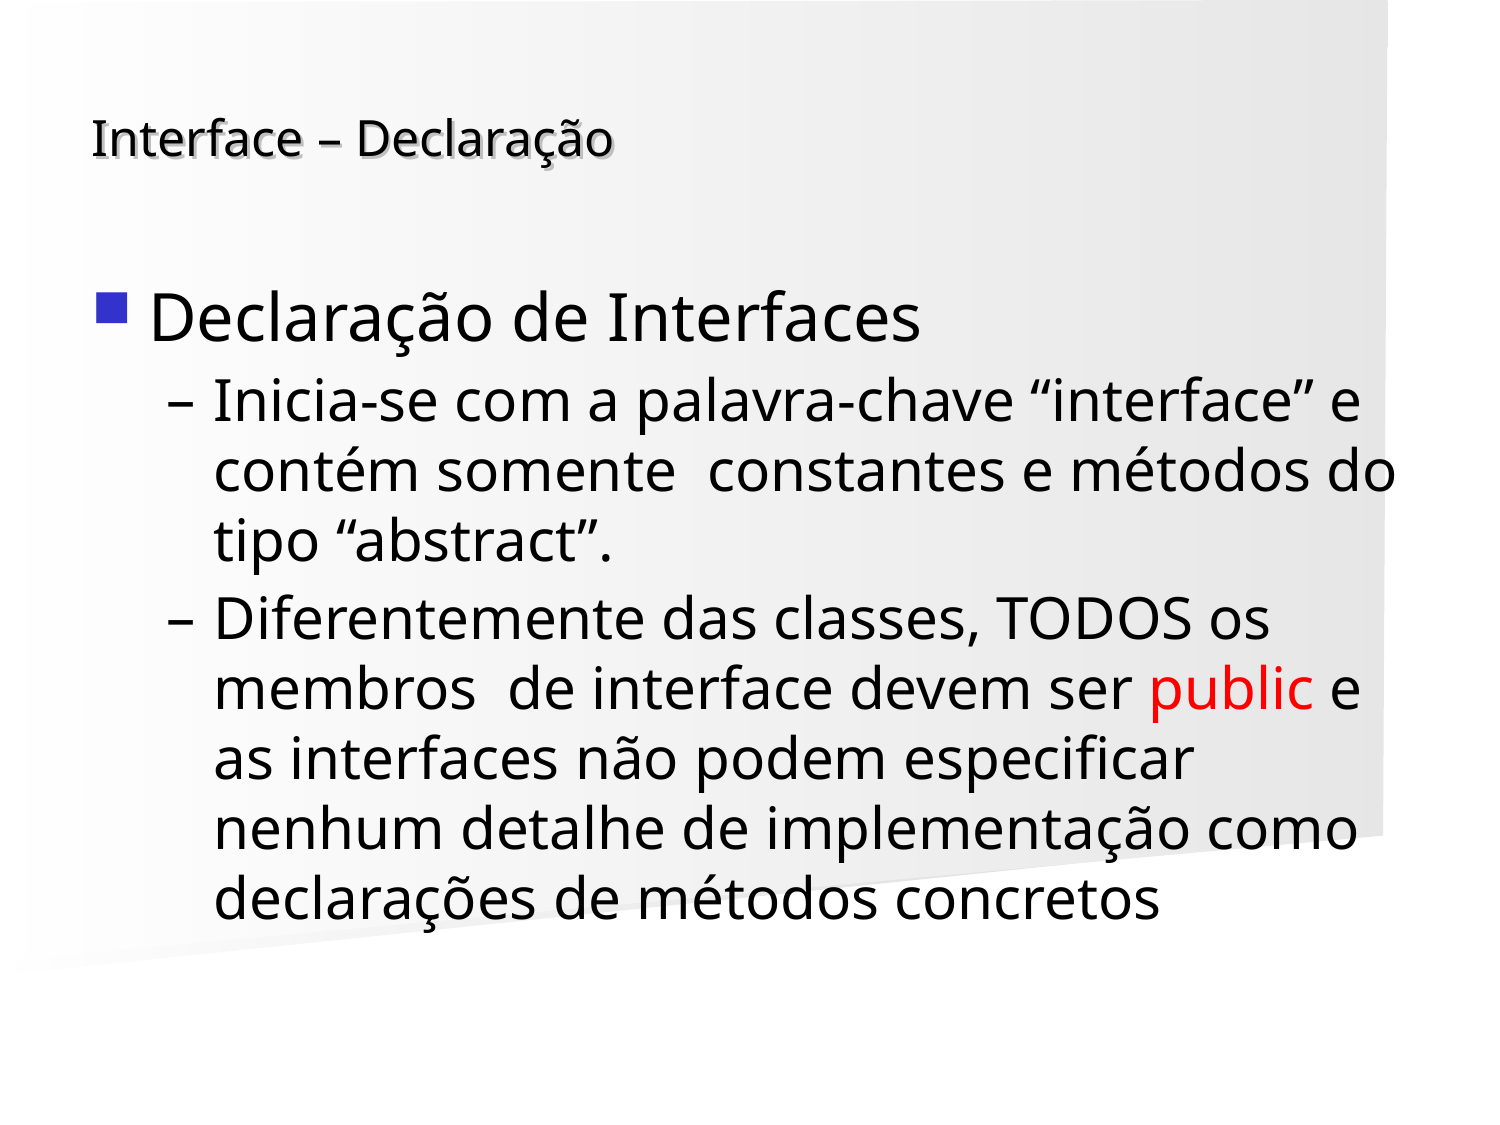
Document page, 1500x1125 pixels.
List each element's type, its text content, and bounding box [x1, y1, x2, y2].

list Declaração de Interfaces Inicia-se com a palavra-chave “interface” e contém somente constantes e métodos do tipo “abstract”. Diferentemente das classes, TODOS os membros de interface devem ser public e as interfaces não podem especificar nenhum detalhe de implementação como declarações de métodos concretos [76, 267, 1427, 1017]
title Interface – Declaração [76, 42, 1427, 231]
